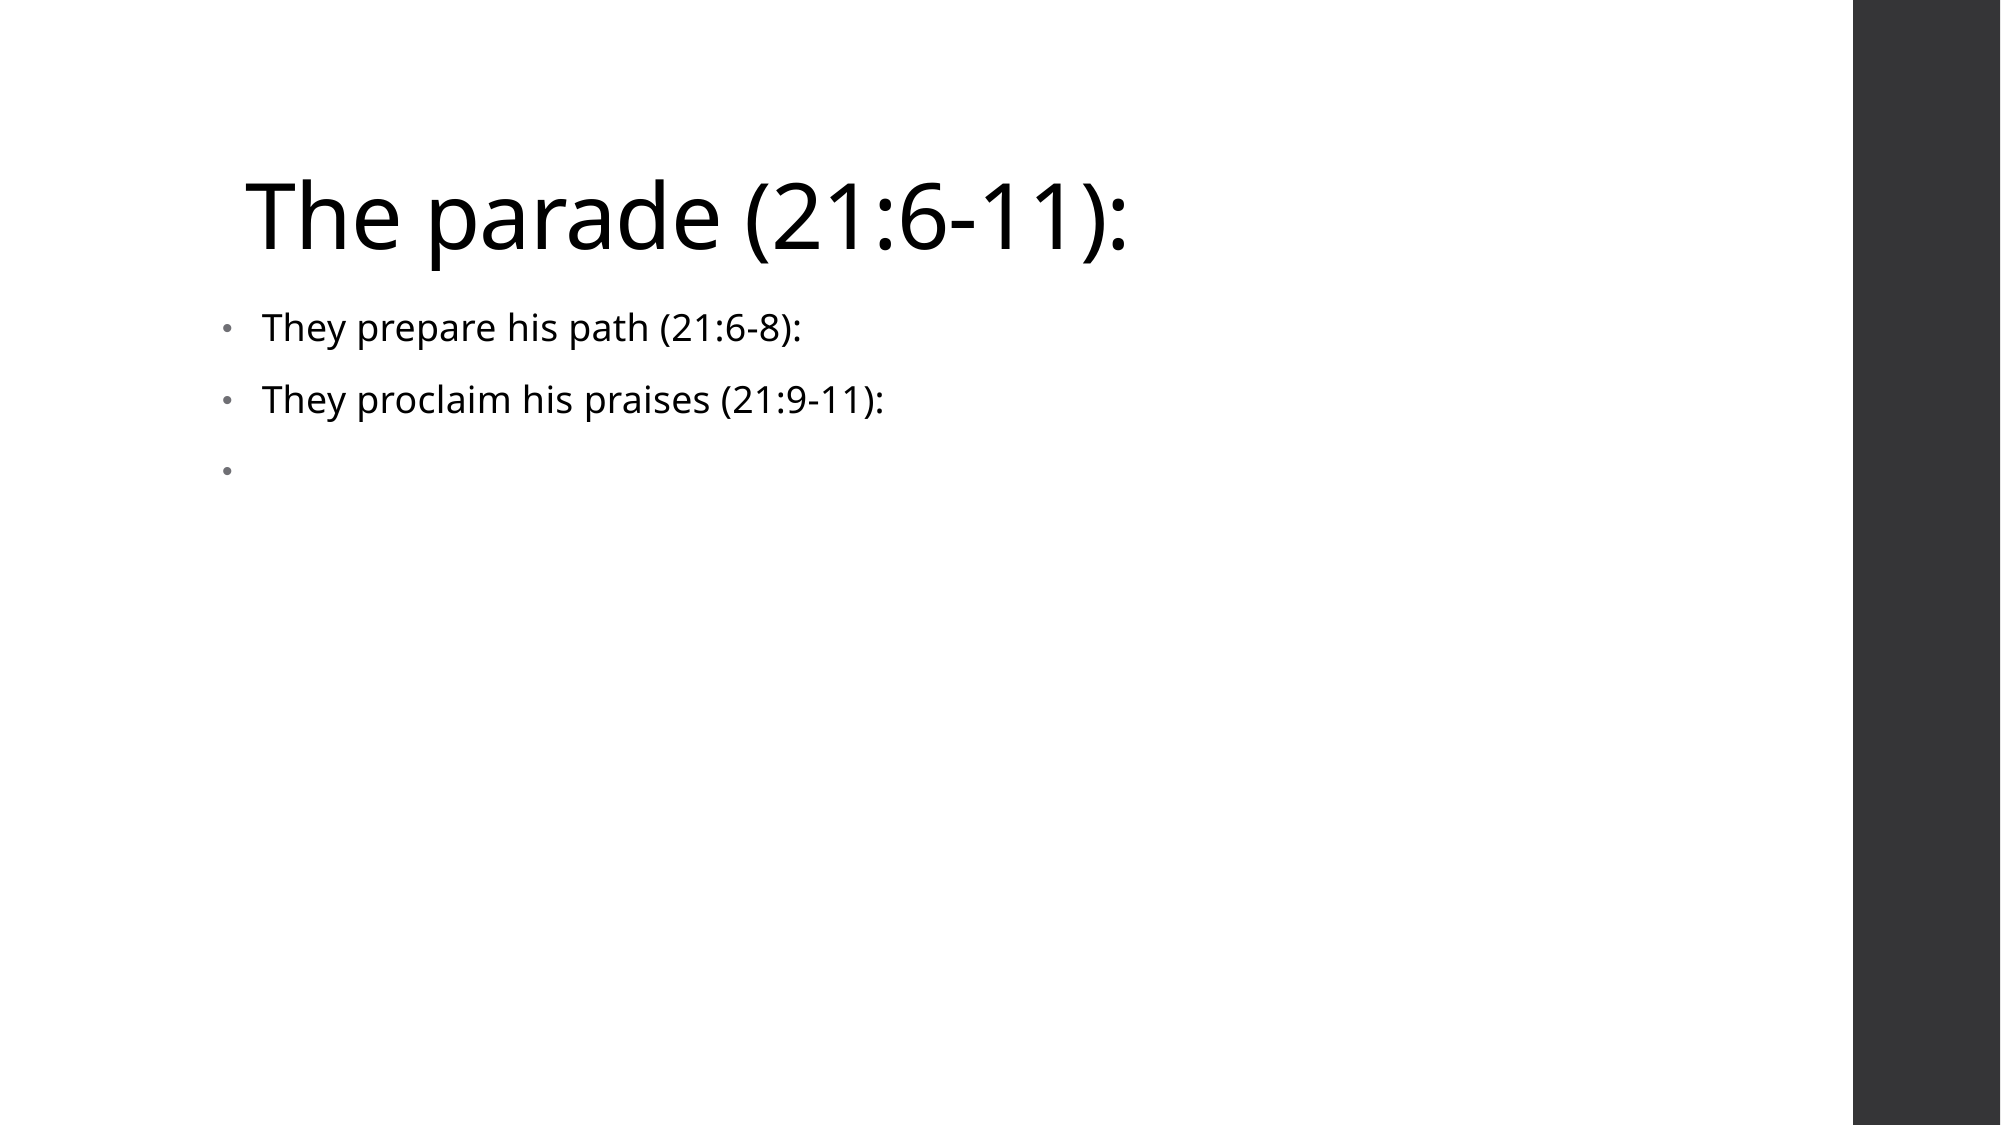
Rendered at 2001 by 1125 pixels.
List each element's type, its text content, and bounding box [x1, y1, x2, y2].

list They prepare his path (21:6-8): They proclaim his praises (21:9-11): [206, 299, 1617, 1014]
title The parade (21:6-11): [206, 60, 1797, 278]
